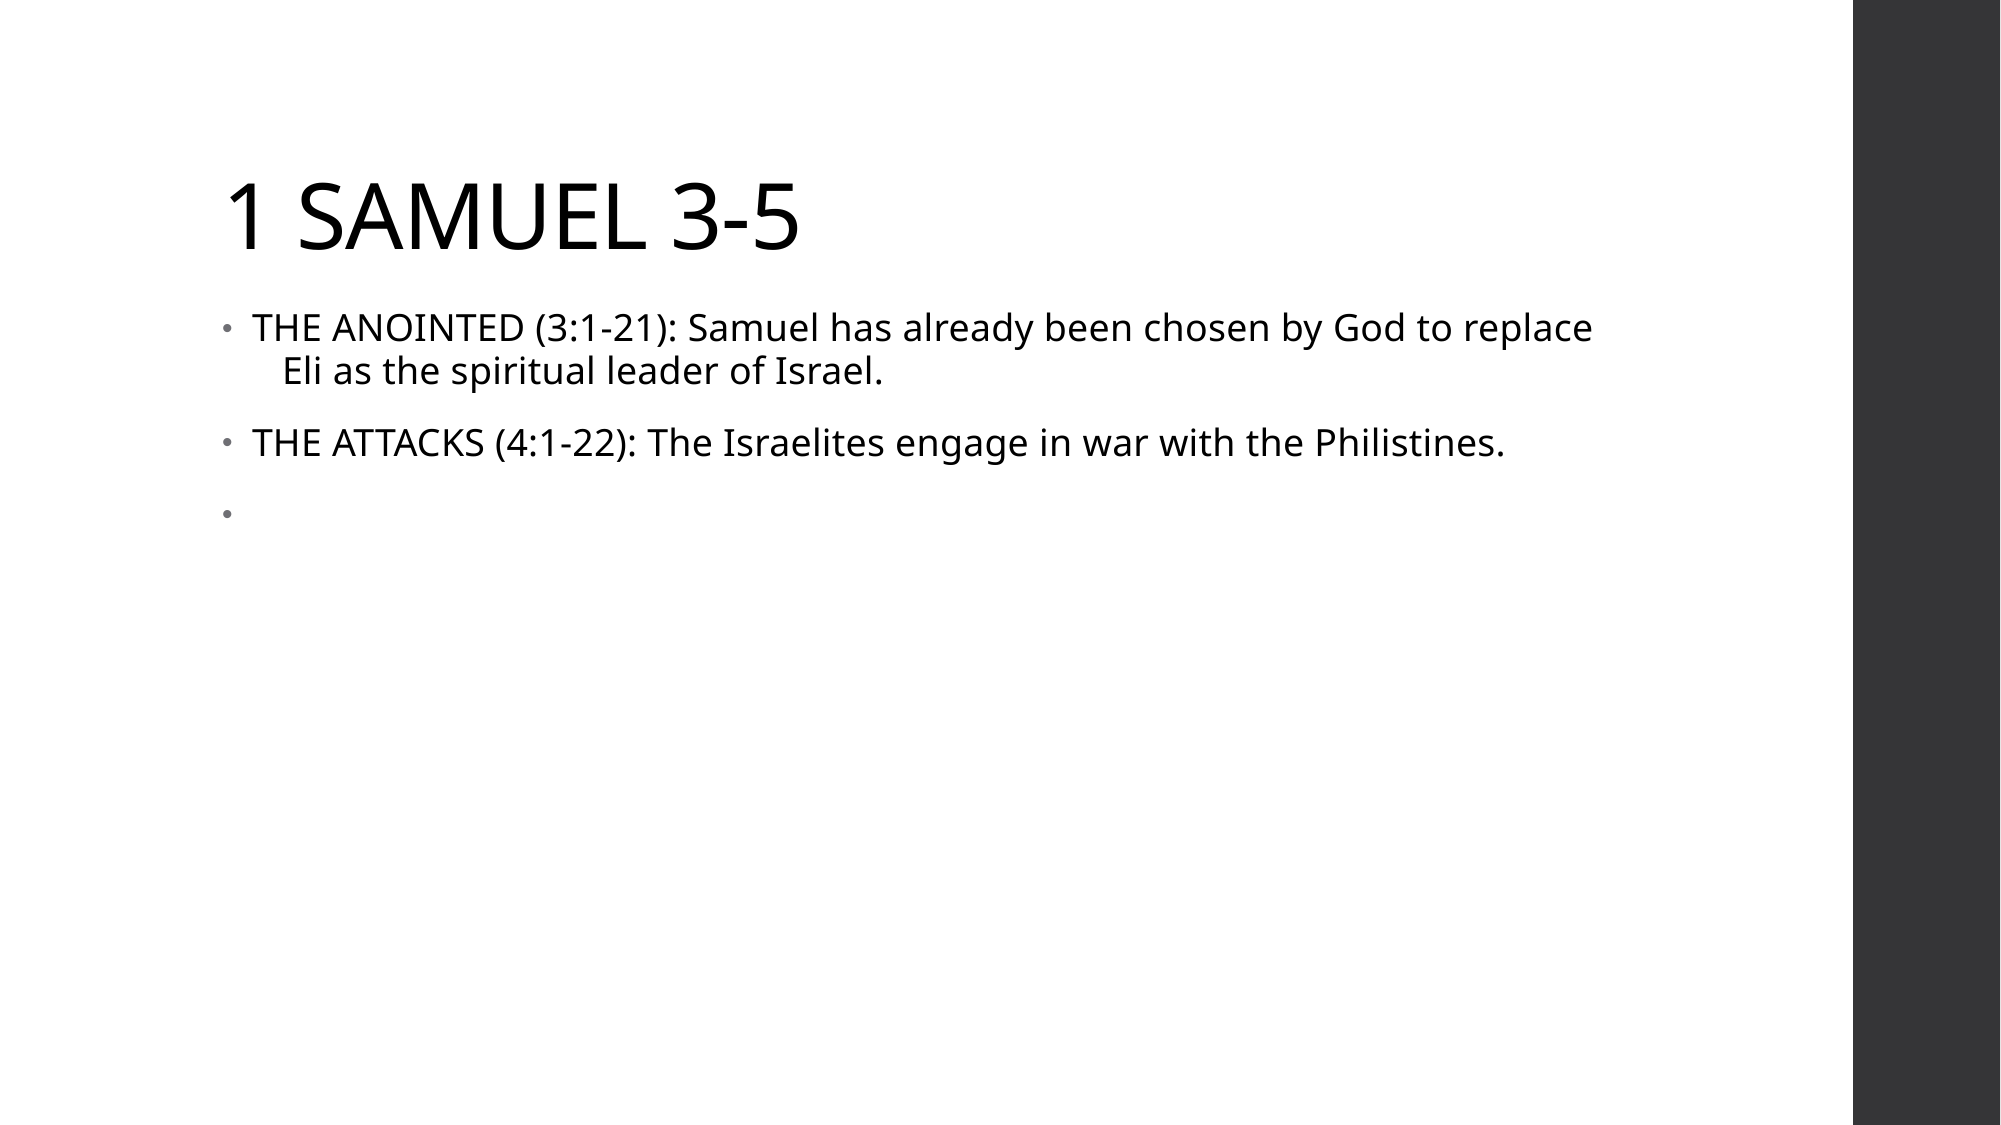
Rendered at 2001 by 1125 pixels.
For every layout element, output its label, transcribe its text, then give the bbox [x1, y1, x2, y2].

title 1 SAMUEL 3-5 [206, 60, 1797, 278]
list THE ANOINTED (3:1-21): Samuel has already been chosen by God to replace Eli as the spiritual leader of Israel. THE ATTACKS (4:1-22): The Israelites engage in war with the Philistines. [206, 299, 1617, 1014]
